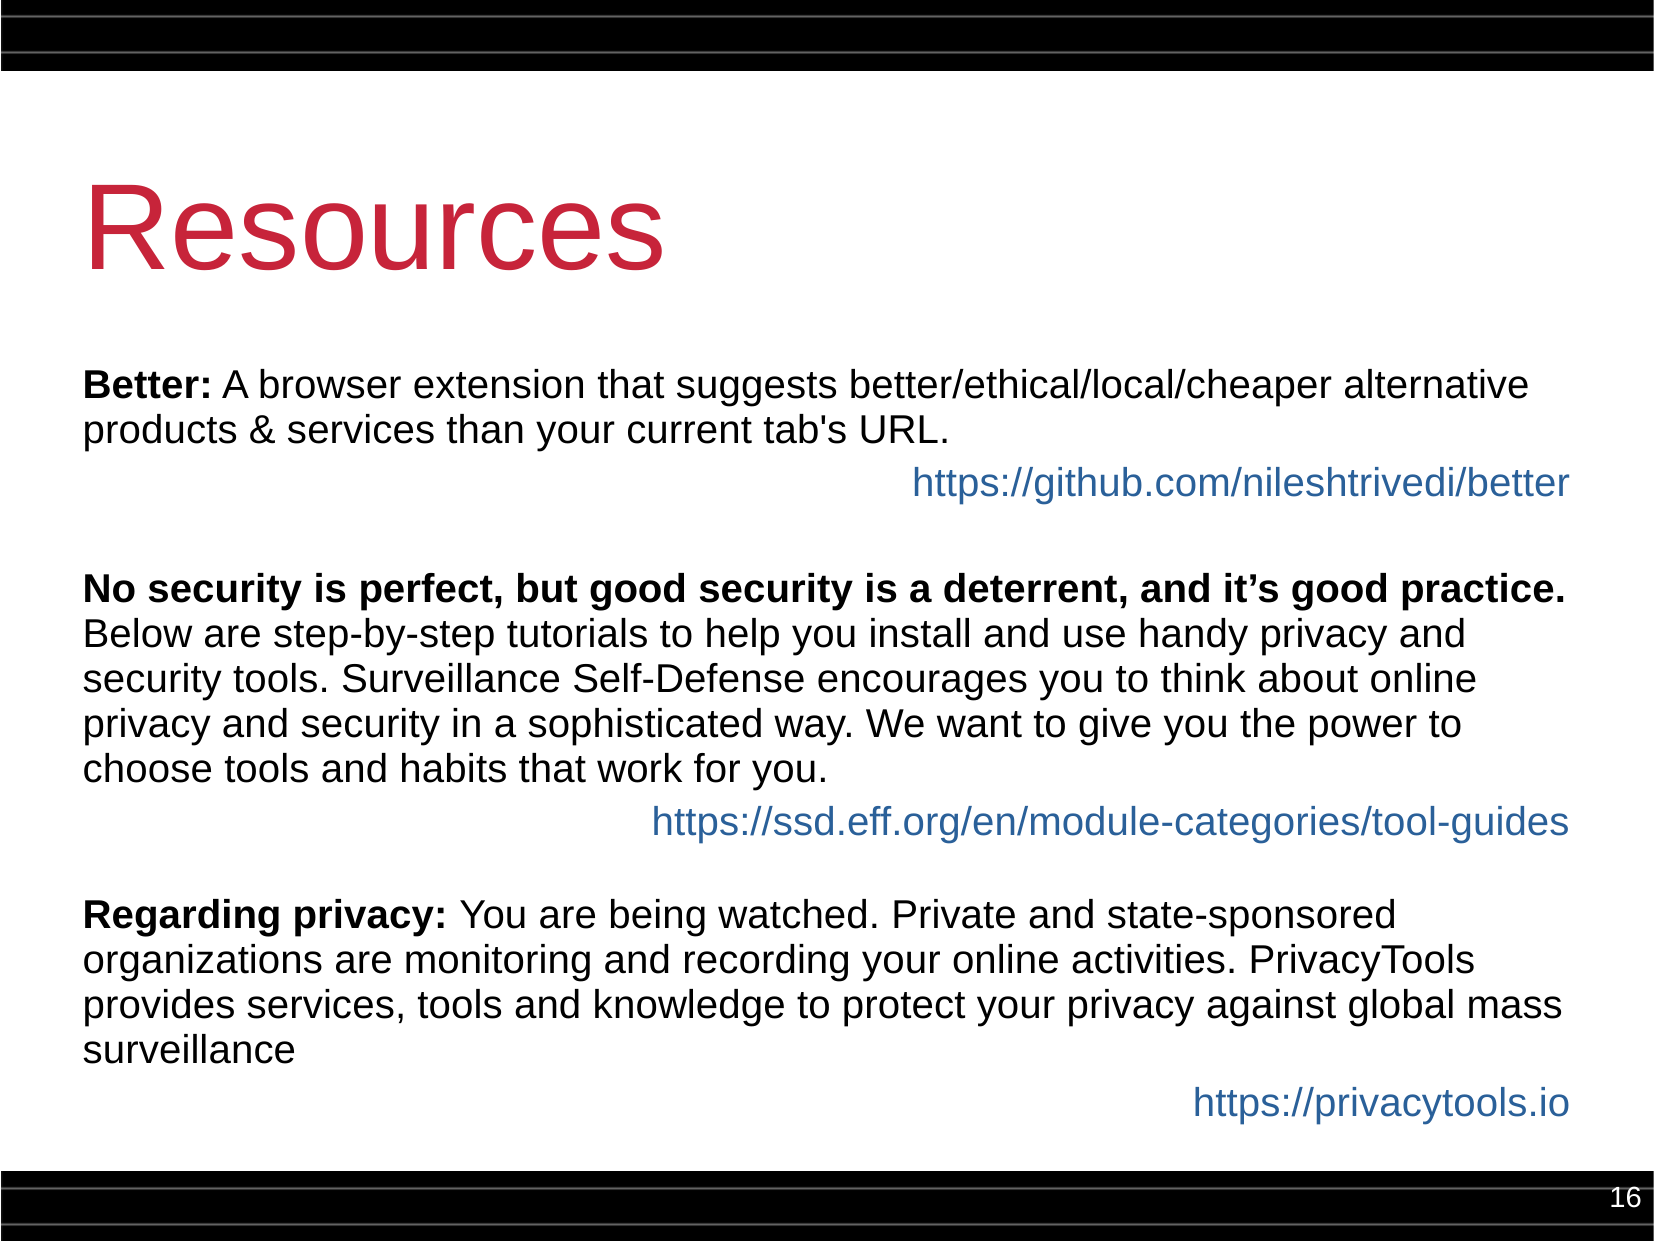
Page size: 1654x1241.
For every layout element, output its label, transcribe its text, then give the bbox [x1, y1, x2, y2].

picture [1, 1171, 1654, 1241]
title Resources [82, 123, 1571, 331]
picture [1, 0, 1654, 71]
list Better: A browser extension that suggests better/ethical/local/cheaper alternative products & services than your current tab's URL. https://github.com/nileshtrivedi/better No security is perfect, but good security is a deterrent, and it’s good practice. Below are step-by-step tutorials to help you install and use handy privacy and security tools. Surveillance Self-Defense encourages you to think about online privacy and security in a sophisticated way. We want to give you the power to choose tools and habits that work for you. https://ssd.eff.org/en/module-categories/tool-guides Regarding privacy: You are being watched. Private and state-sponsored organizations are monitoring and recording your online activities. PrivacyTools provides services, tools and knowledge to protect your privacy against global mass surveillance https://privacytools.io [82, 362, 1571, 1134]
